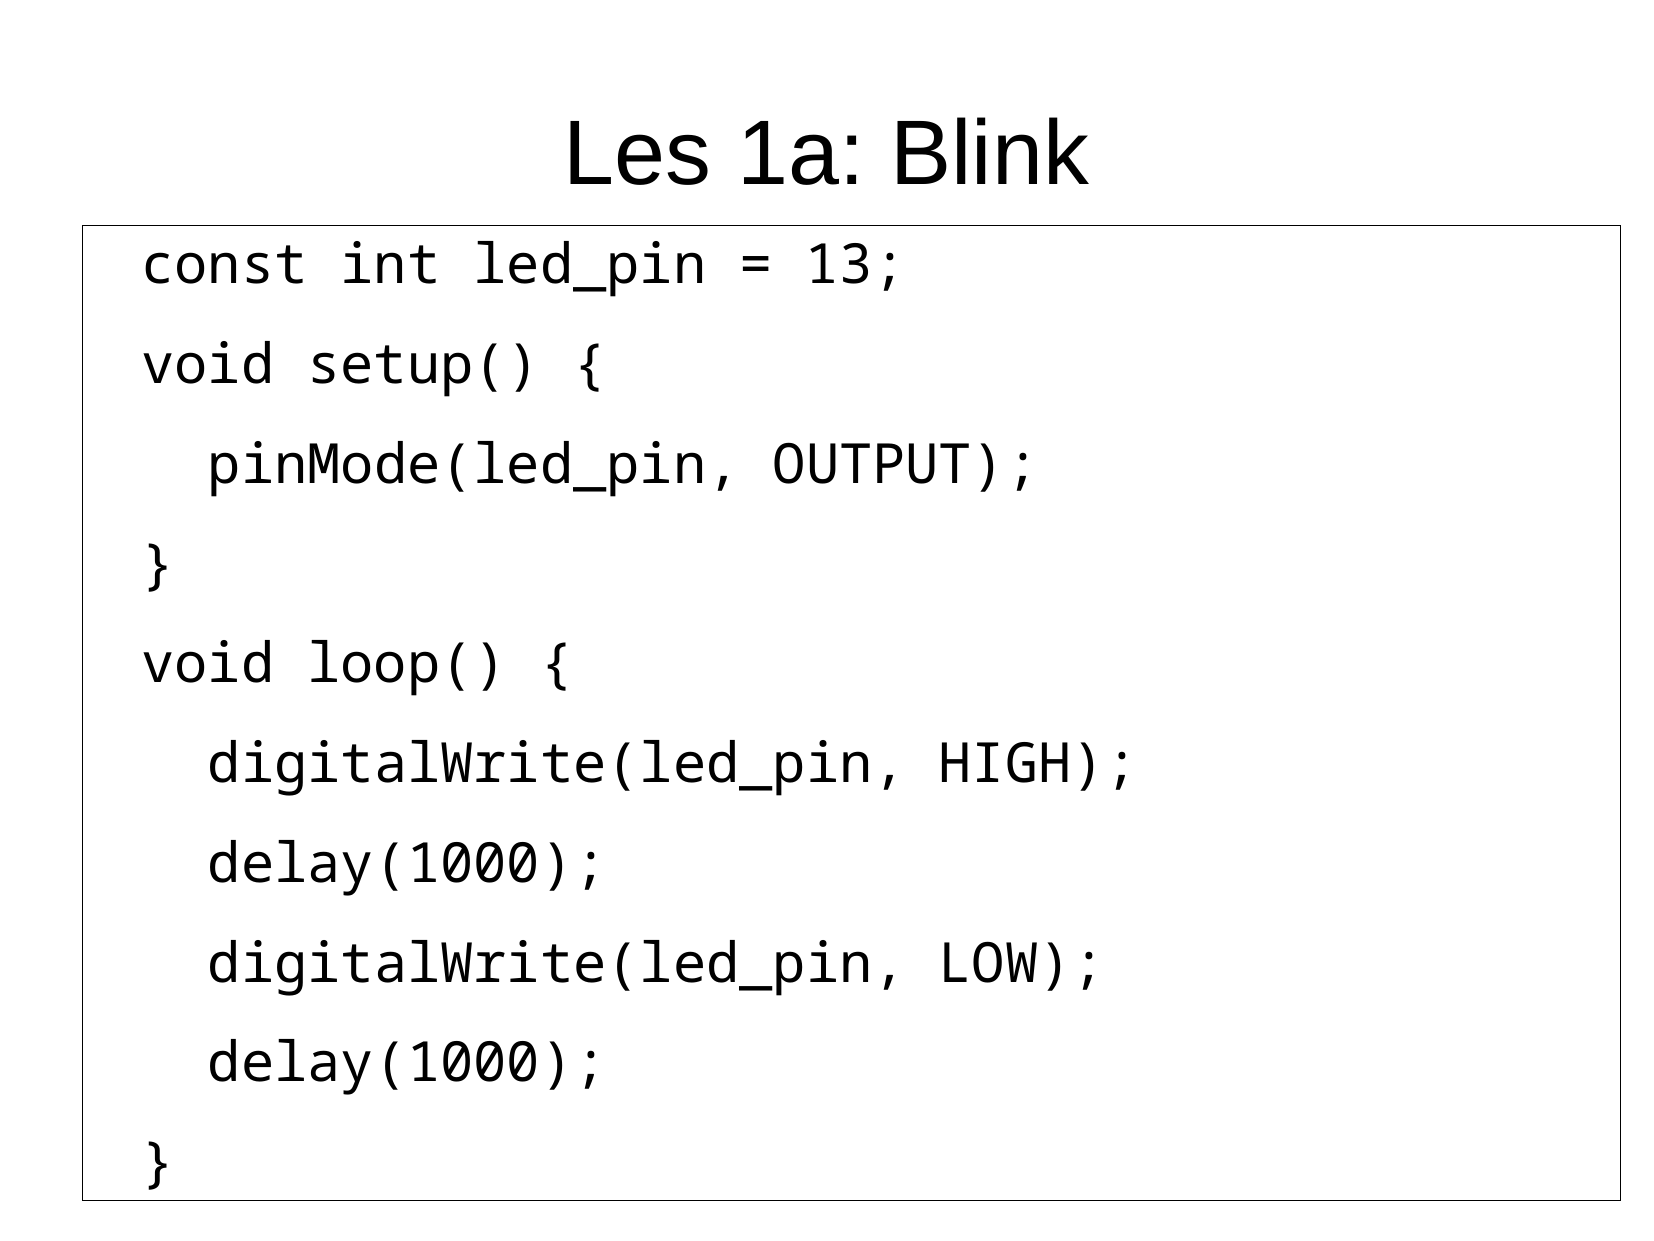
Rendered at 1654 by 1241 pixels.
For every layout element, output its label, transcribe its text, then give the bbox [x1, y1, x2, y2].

list const int led_pin = 13; void setup() { pinMode(led_pin, OUTPUT); } void loop() { digitalWrite(led_pin, HIGH); delay(1000); digitalWrite(led_pin, LOW); delay(1000); } [82, 225, 1621, 1201]
title Les 1a: Blink [82, 49, 1571, 225]
